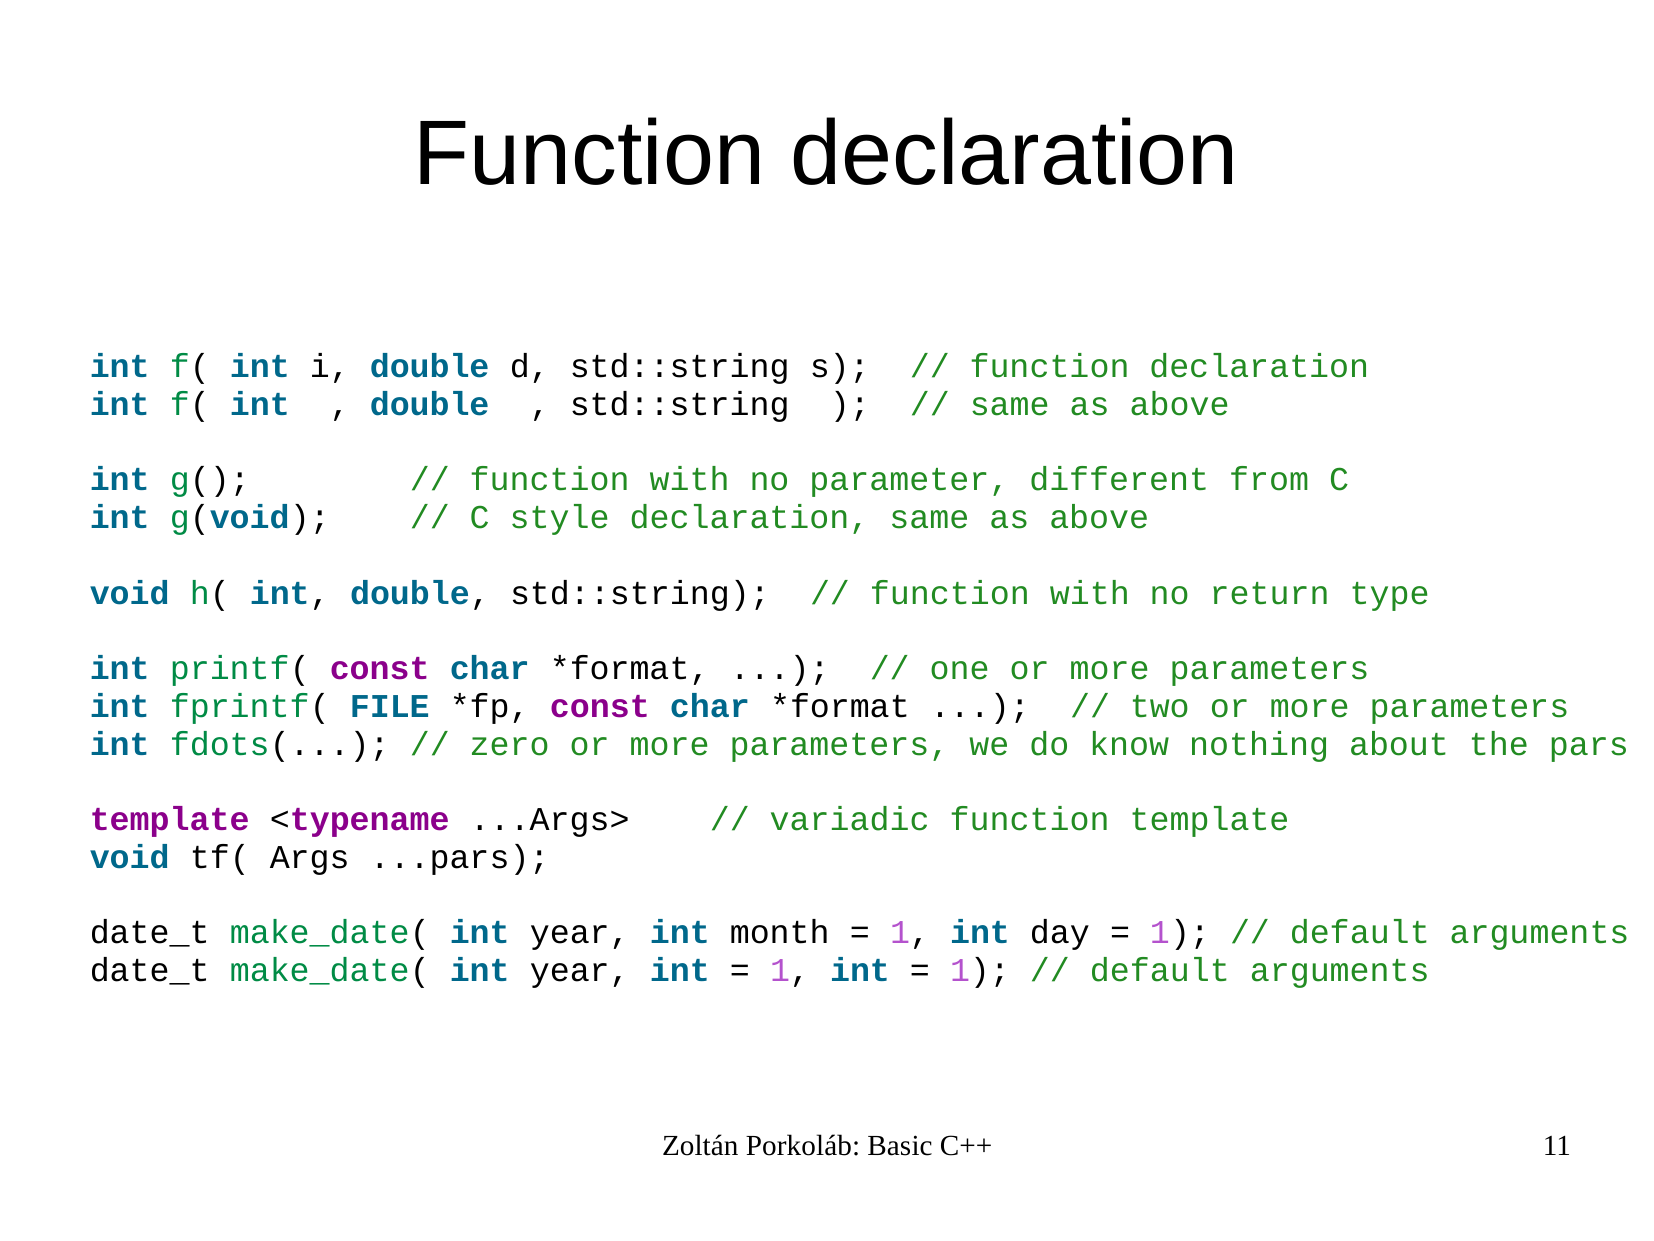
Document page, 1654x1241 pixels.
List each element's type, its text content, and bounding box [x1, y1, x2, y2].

text_box int f( int i, double d, std::string s); // function declaration int f( int , double , std::string ); // same as above int g(); // function with no parameter, different from C int g(void); // C style declaration, same as above void h( int, double, std::string); // function with no return type int printf( const char *format, ...); // one or more parameters int fprintf( FILE *fp, const char *format ...); // two or more parameters int fdots(...); // zero or more parameters, we do know nothing about the pars template <typename ...Args> // variadic function template void tf( Args ...pars); date_t make_date( int year, int month = 1, int day = 1); // default arguments date_t make_date( int year, int = 1, int = 1); // default arguments [75, 300, 1654, 999]
title Function declaration [82, 49, 1571, 257]
